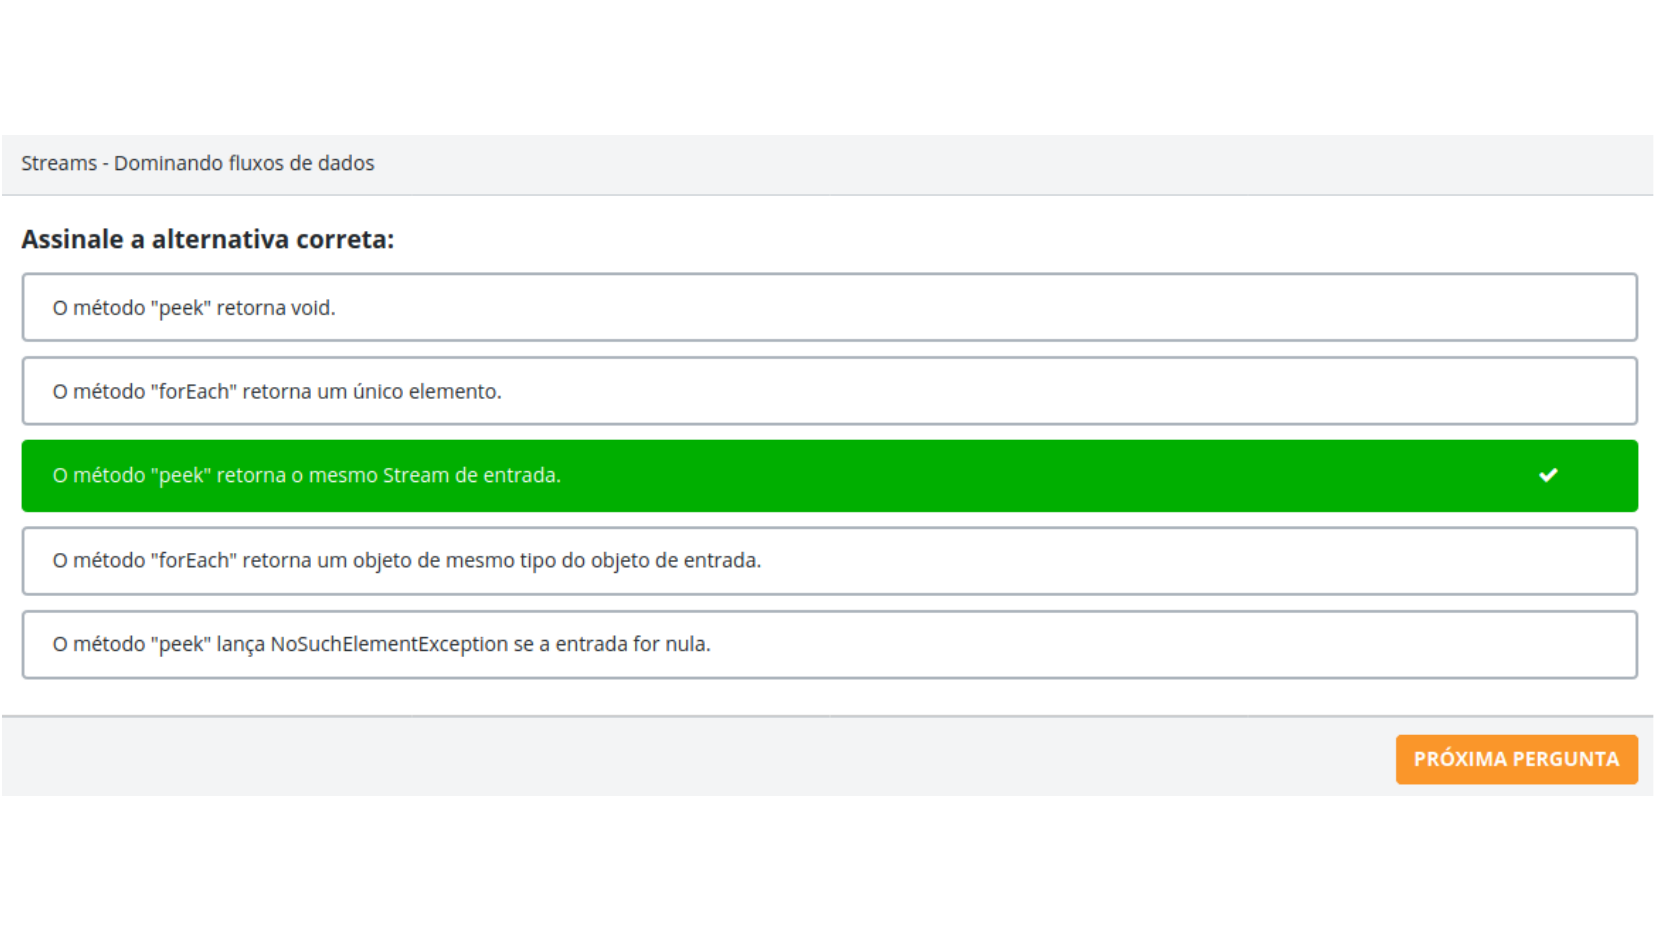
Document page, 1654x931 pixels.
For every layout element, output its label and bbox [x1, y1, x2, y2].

picture [2, 135, 1654, 796]
